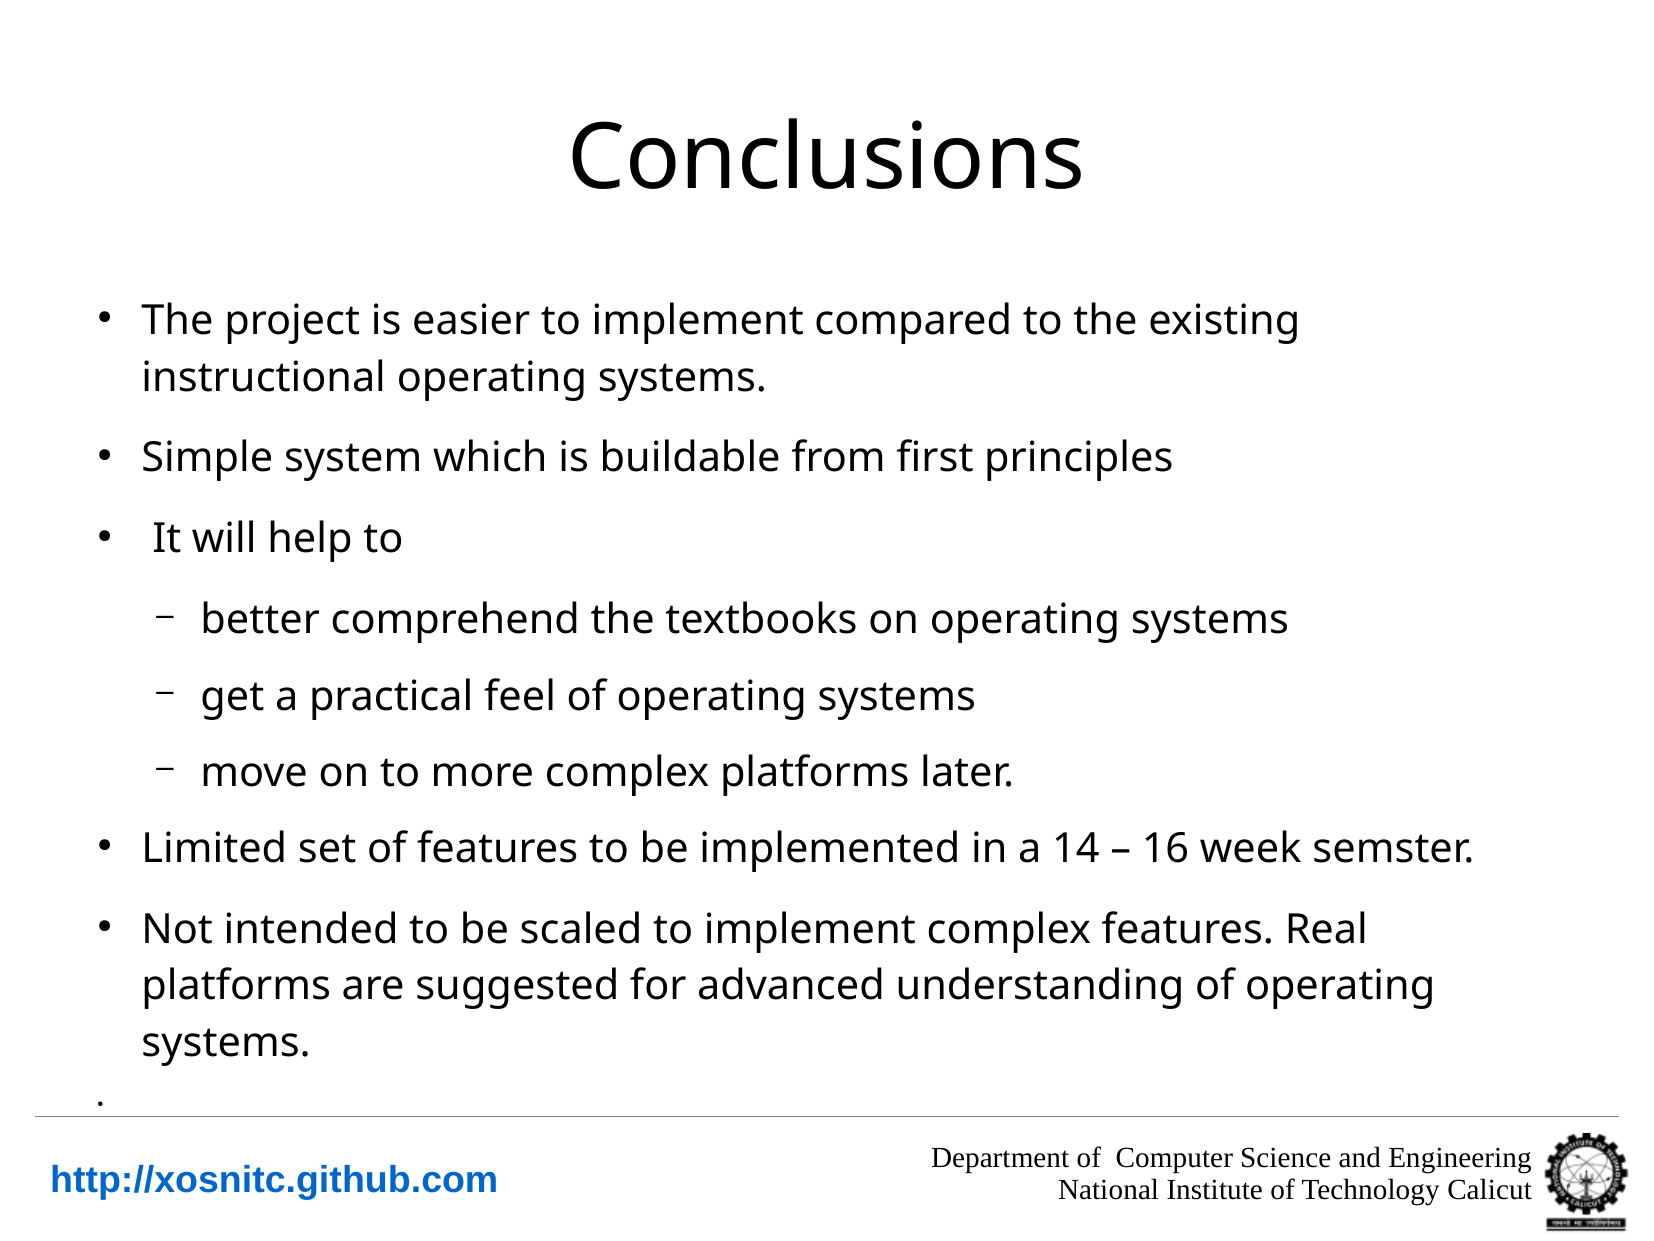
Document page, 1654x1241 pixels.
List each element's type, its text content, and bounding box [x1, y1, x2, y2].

list The project is easier to implement compared to the existing instructional operating systems. Simple system which is buildable from first principles It will help to better comprehend the textbooks on operating systems get a practical feel of operating systems move on to more complex platforms later. Limited set of features to be implemented in a 14 – 16 week semster. Not intended to be scaled to implement complex features. Real platforms are suggested for advanced understanding of operating systems. [82, 290, 1538, 1087]
picture [1542, 1133, 1630, 1234]
title Conclusions [82, 49, 1571, 257]
